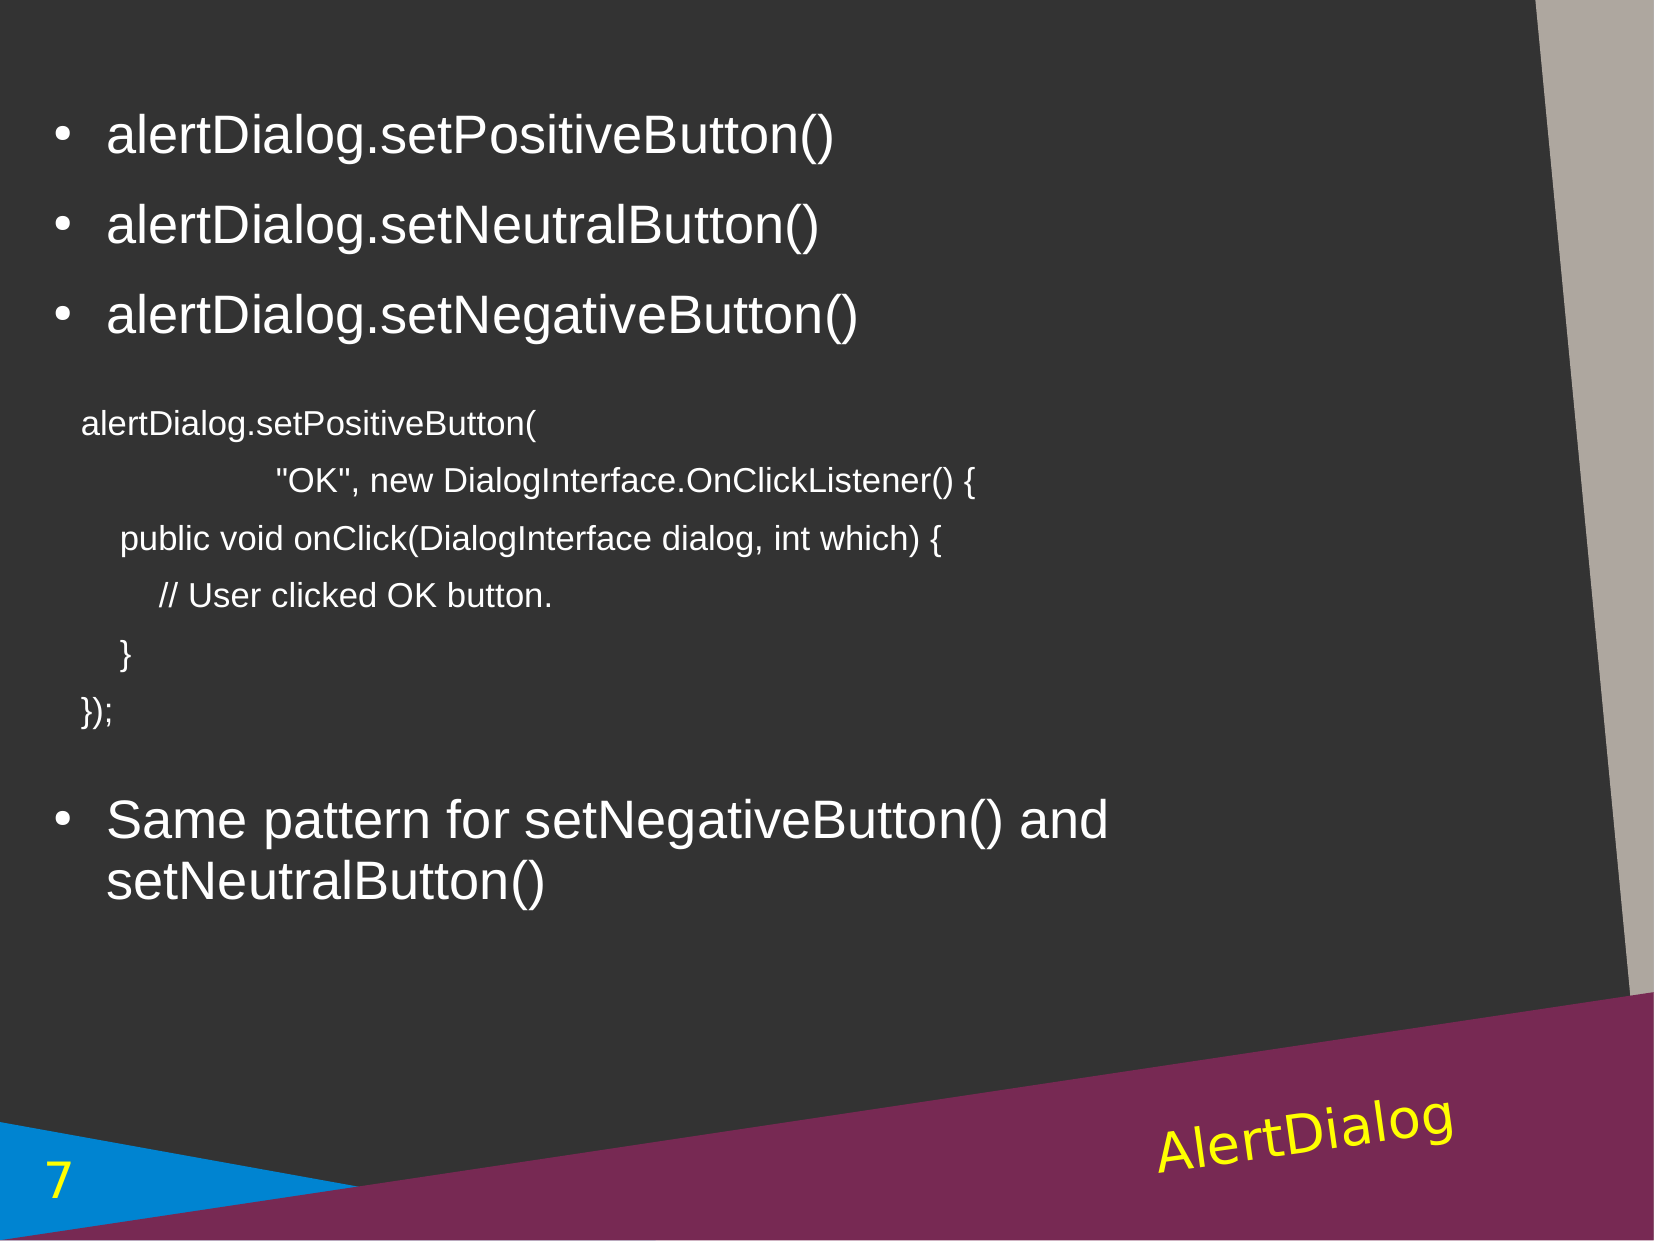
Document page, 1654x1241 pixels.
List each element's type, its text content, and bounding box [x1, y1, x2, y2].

list Same pattern for setNegativeButton() and setNeutralButton() [35, 767, 1241, 934]
list alertDialog.setPositiveButton() alertDialog.setNeutralButton() alertDialog.setNegativeButton() [35, 59, 1524, 390]
title AlertDialog [956, 995, 1654, 1241]
list alertDialog.setPositiveButton( "OK", new DialogInterface.OnClickListener() { public void onClick(DialogInterface dialog, int which) { // User clicked OK button. } }); [35, 401, 1524, 733]
